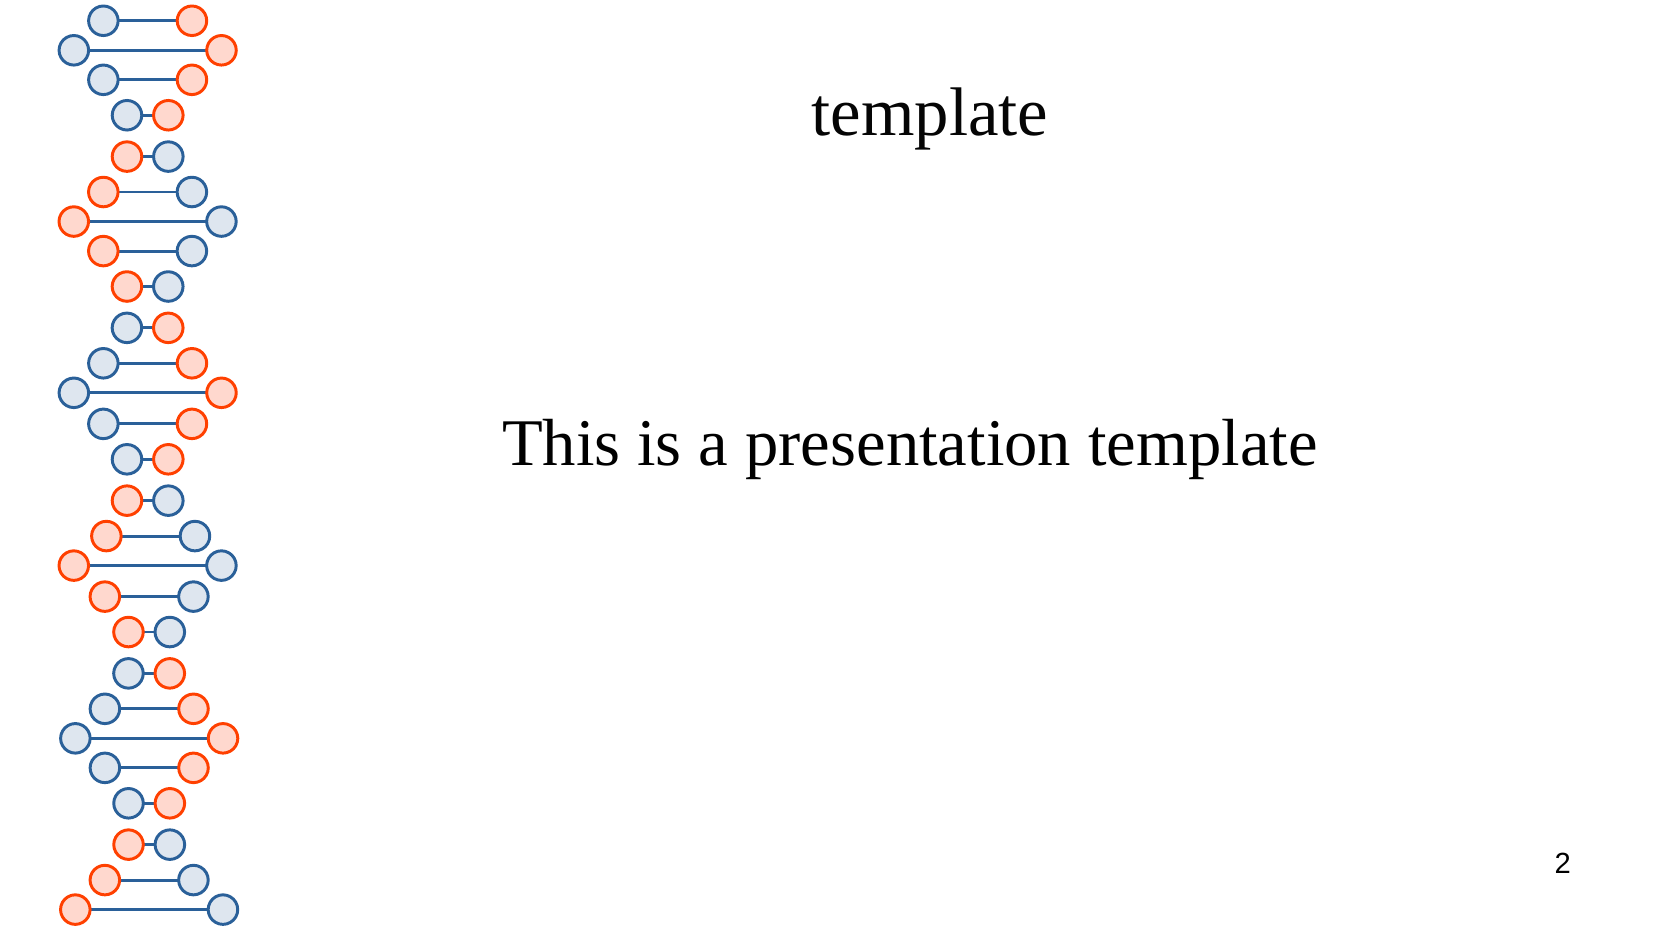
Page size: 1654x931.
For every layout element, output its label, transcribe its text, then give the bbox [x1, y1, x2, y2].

title template [265, 35, 1595, 189]
subtitle This is a presentation template [246, 173, 1576, 713]
